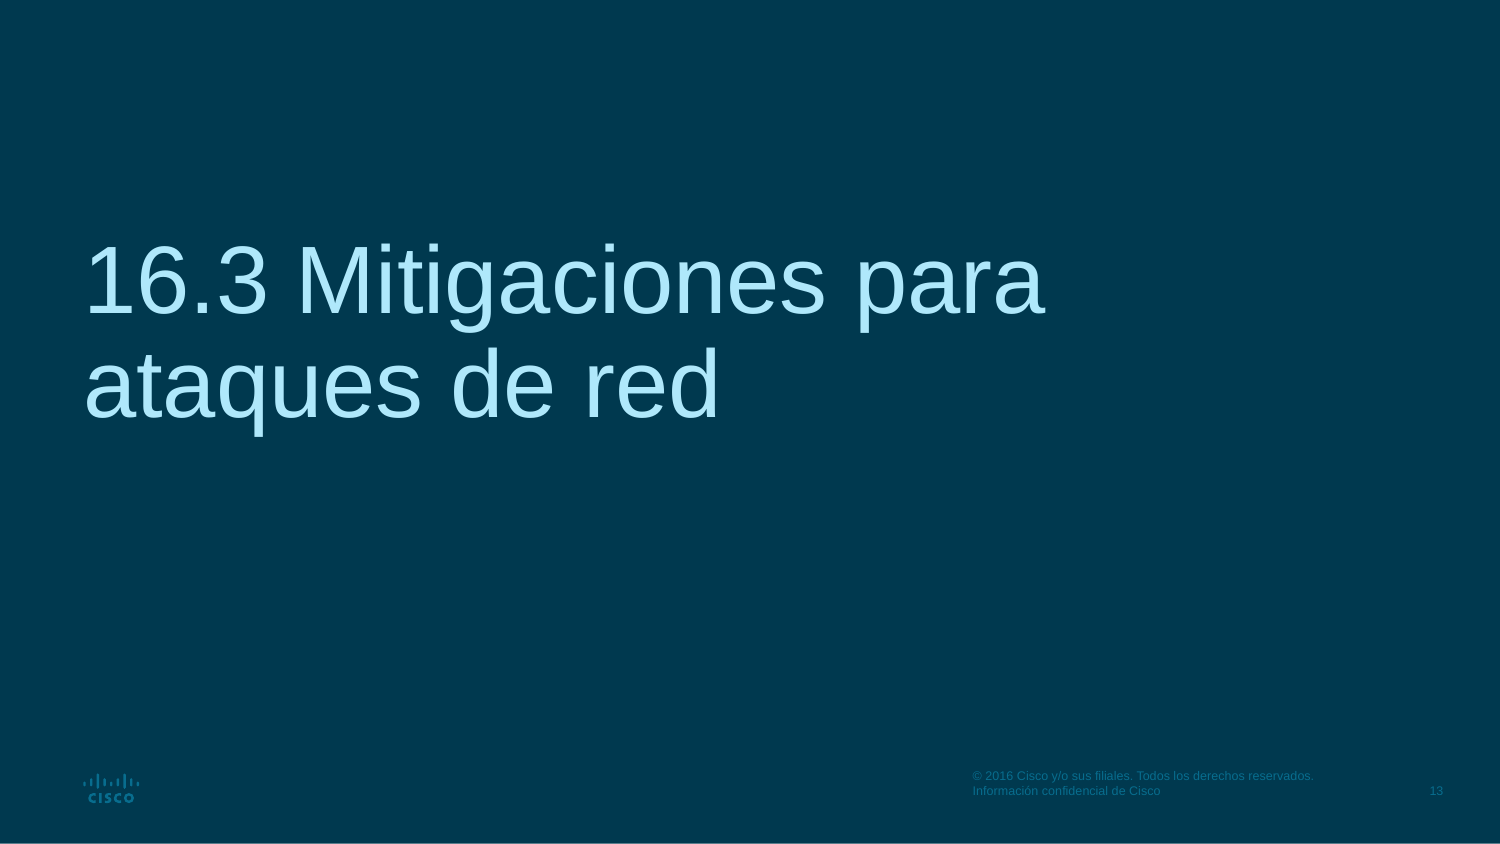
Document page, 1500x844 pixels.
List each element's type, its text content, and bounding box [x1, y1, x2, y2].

title 16.3 Mitigaciones para ataques de red [68, 293, 1356, 446]
